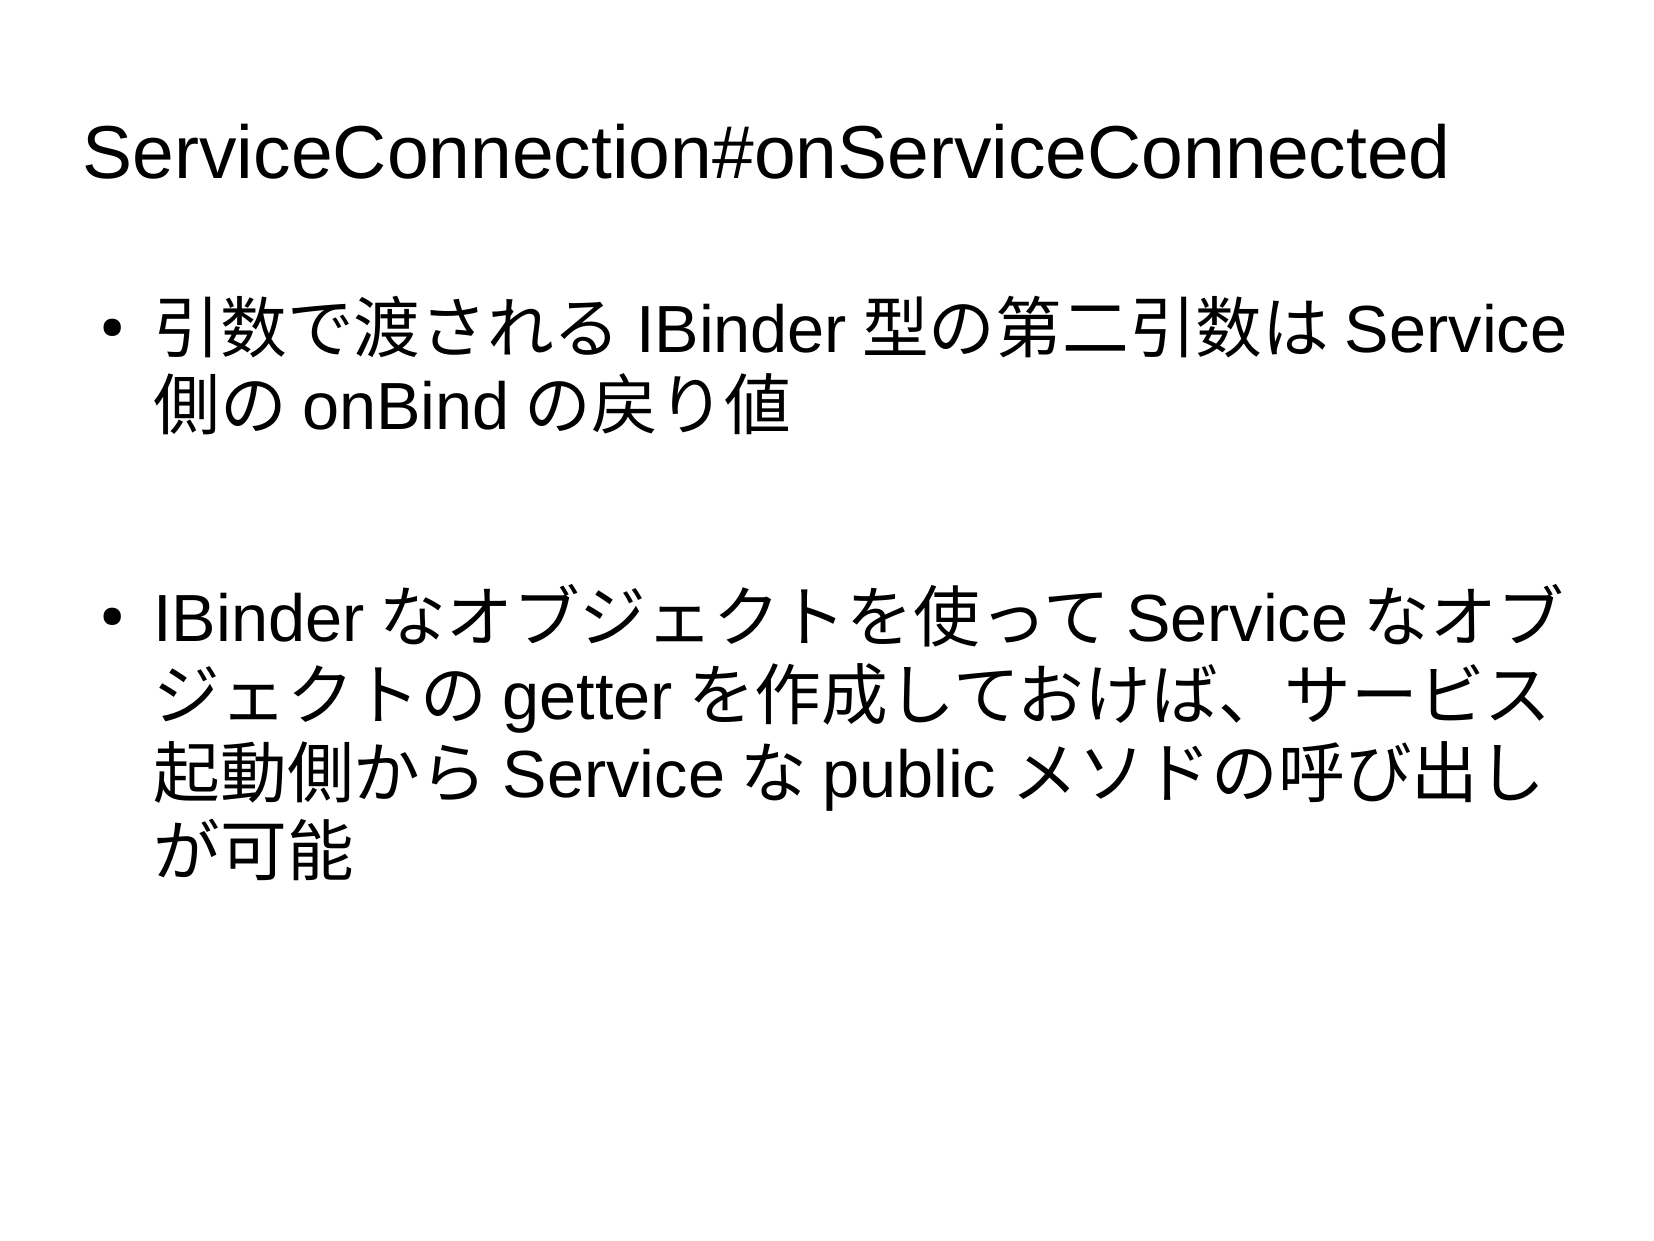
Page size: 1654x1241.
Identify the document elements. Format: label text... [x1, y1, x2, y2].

title ServiceConnection#onServiceConnected [82, 56, 1571, 250]
list 引数で渡されるIBinder型の第二引数はService側のonBindの戻り値 IBinderなオブジェクトを使ってServiceなオブジェクトのgetterを作成しておけば、サービス起動側からServiceなpublicメソドの呼び出しが可能 [82, 290, 1571, 1109]
